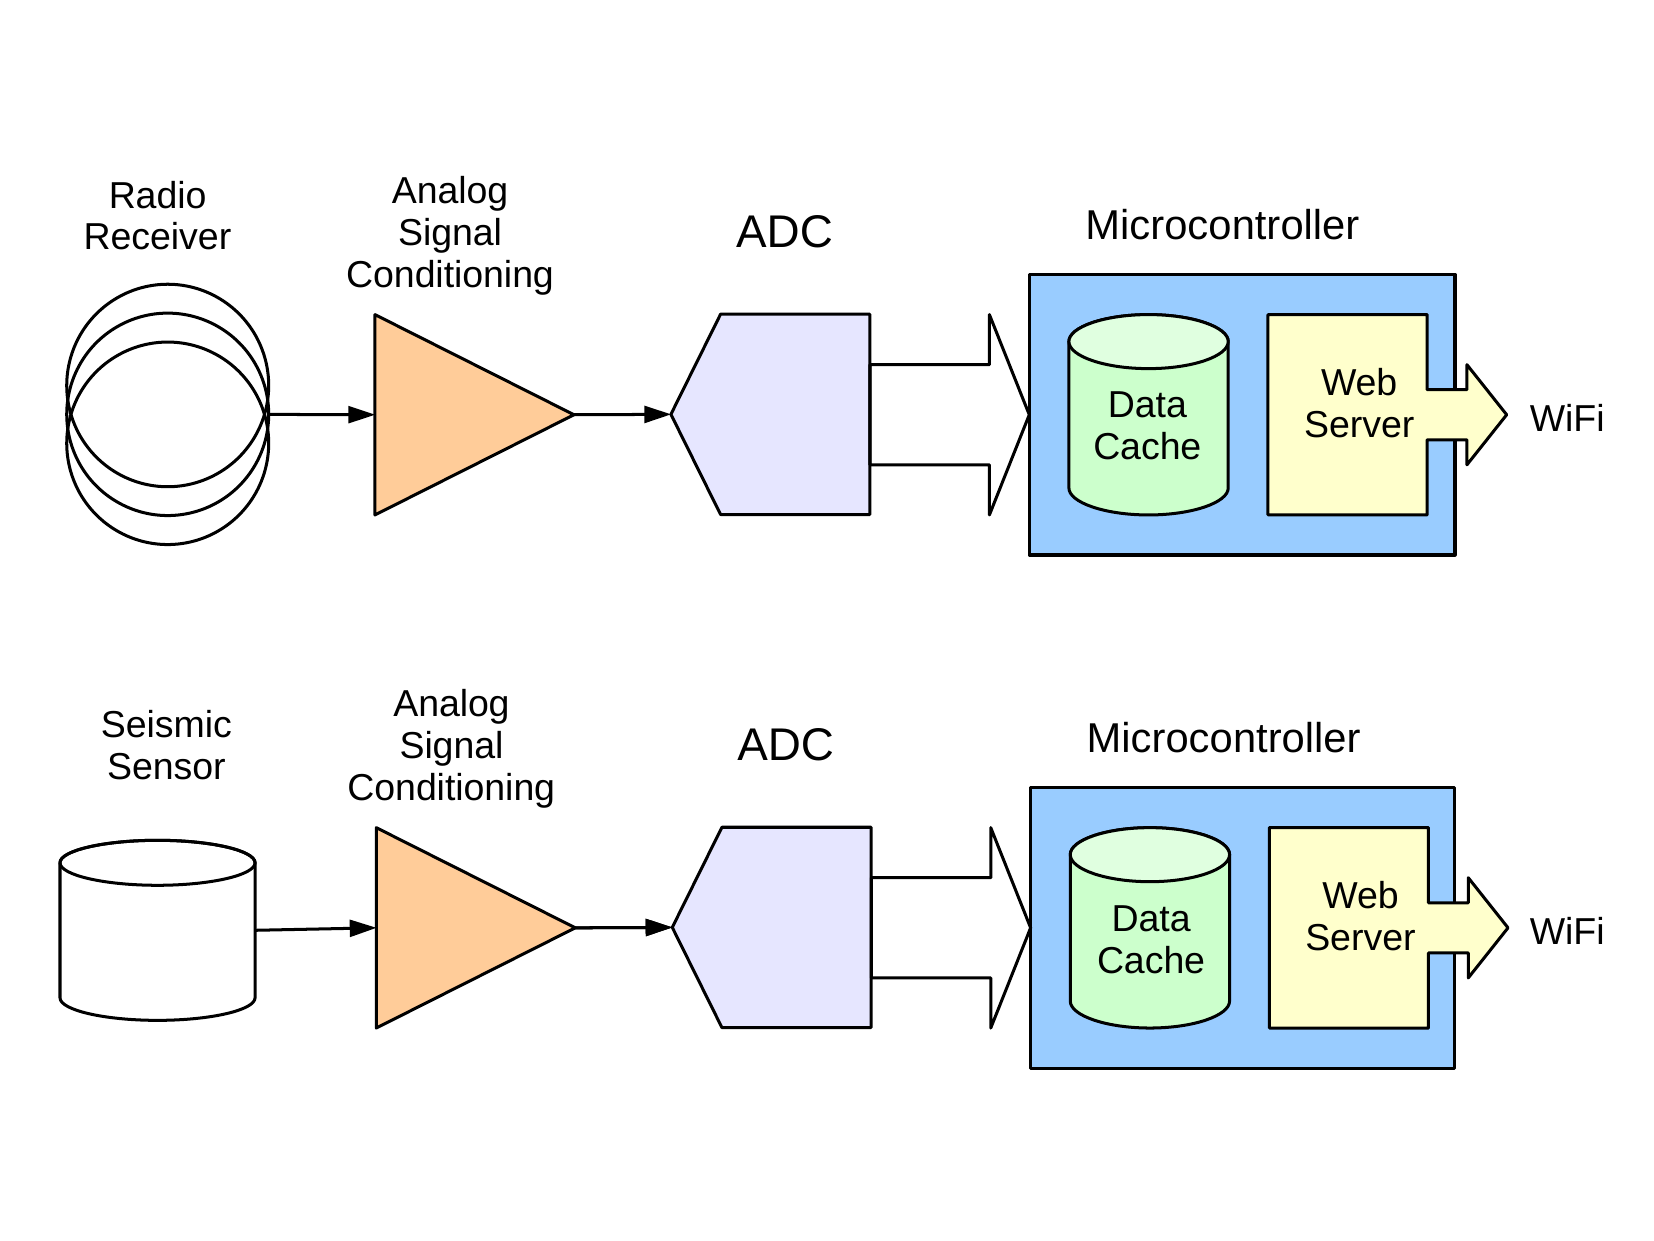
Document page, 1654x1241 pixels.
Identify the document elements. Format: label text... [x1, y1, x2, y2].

text_box WiFi [1515, 390, 1621, 447]
text_box ADC [721, 198, 857, 265]
text_box Data Cache [1072, 870, 1230, 1010]
text_box Seismic Sensor [61, 696, 272, 795]
text_box Microcontroller [1126, 663, 1322, 814]
text_box [374, 314, 573, 515]
text_box Microcontroller [1125, 150, 1321, 301]
text_box ADC [722, 711, 858, 778]
text_box Analog Signal Conditioning [330, 162, 571, 303]
text_box [1029, 274, 1507, 556]
text_box [671, 314, 870, 515]
text_box Radio Receiver [60, 162, 256, 271]
text_box Web Server [1284, 846, 1437, 988]
text_box Analog Signal Conditioning [331, 675, 572, 816]
text_box Data Cache [1068, 355, 1226, 496]
text_box [1030, 787, 1509, 1069]
text_box WiFi [1515, 903, 1621, 961]
text_box [672, 827, 872, 1028]
text_box Web Server [1283, 333, 1436, 474]
text_box [376, 827, 575, 1029]
